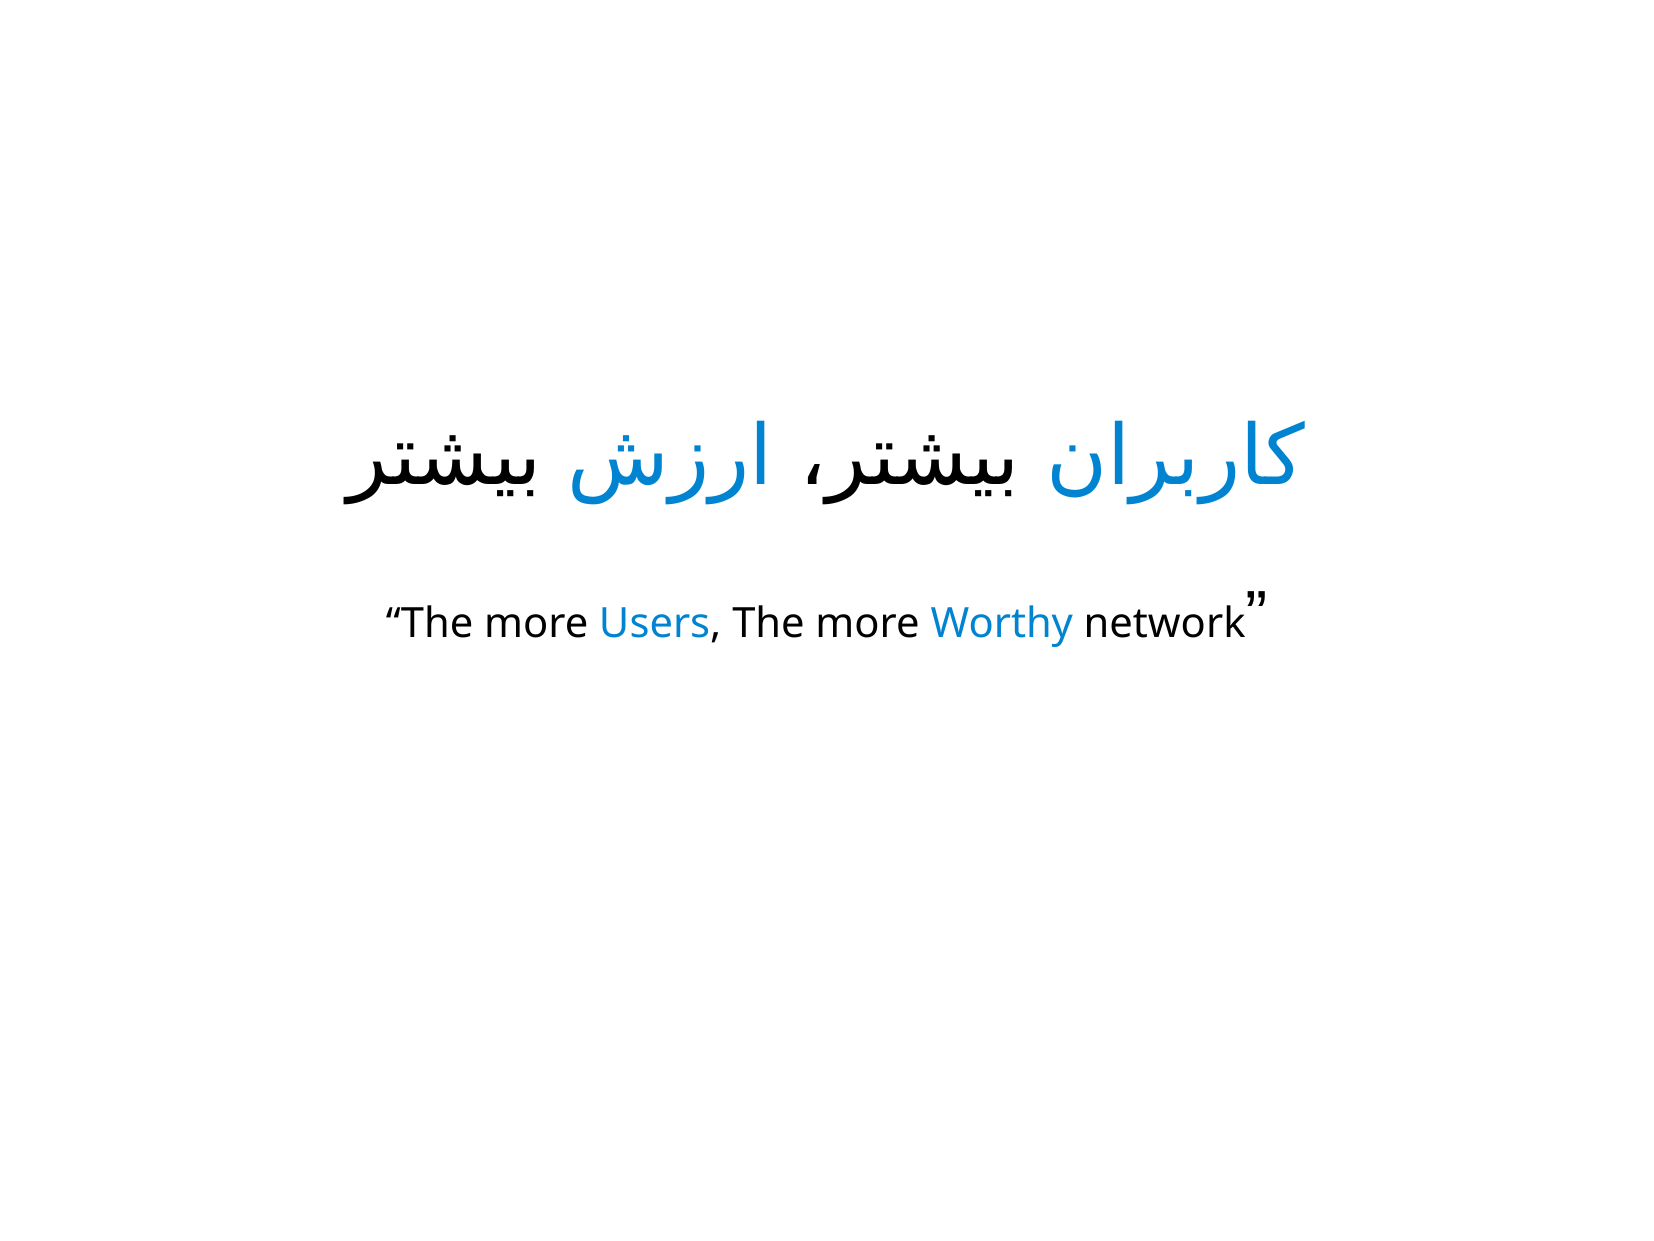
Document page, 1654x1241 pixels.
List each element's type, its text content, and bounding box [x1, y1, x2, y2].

subtitle کاربران بیشتر، ارزش بیشتر “The more Users, The more Worthy network” [82, 49, 1571, 1010]
